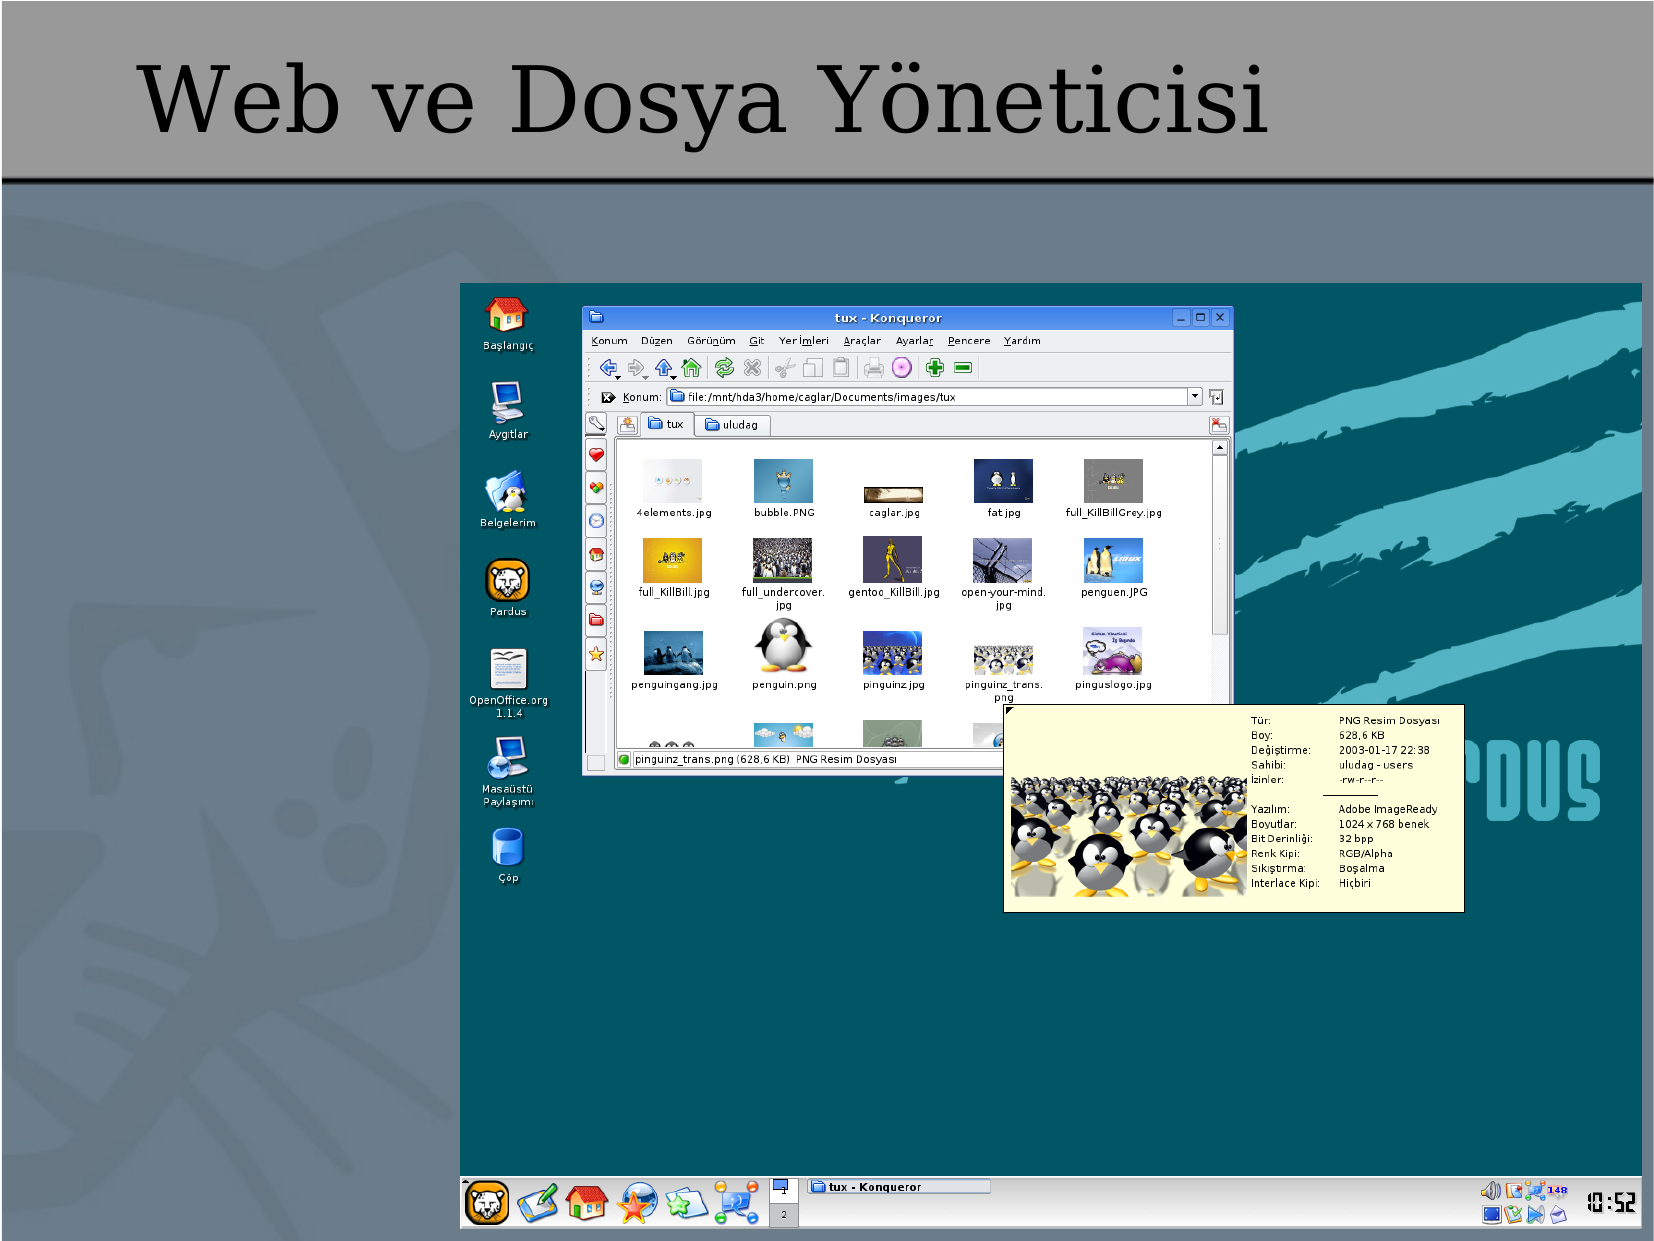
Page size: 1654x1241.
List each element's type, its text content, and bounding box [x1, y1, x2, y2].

title Web ve Dosya Yöneticisi [0, 0, 1410, 204]
picture [1, 1, 1654, 1241]
